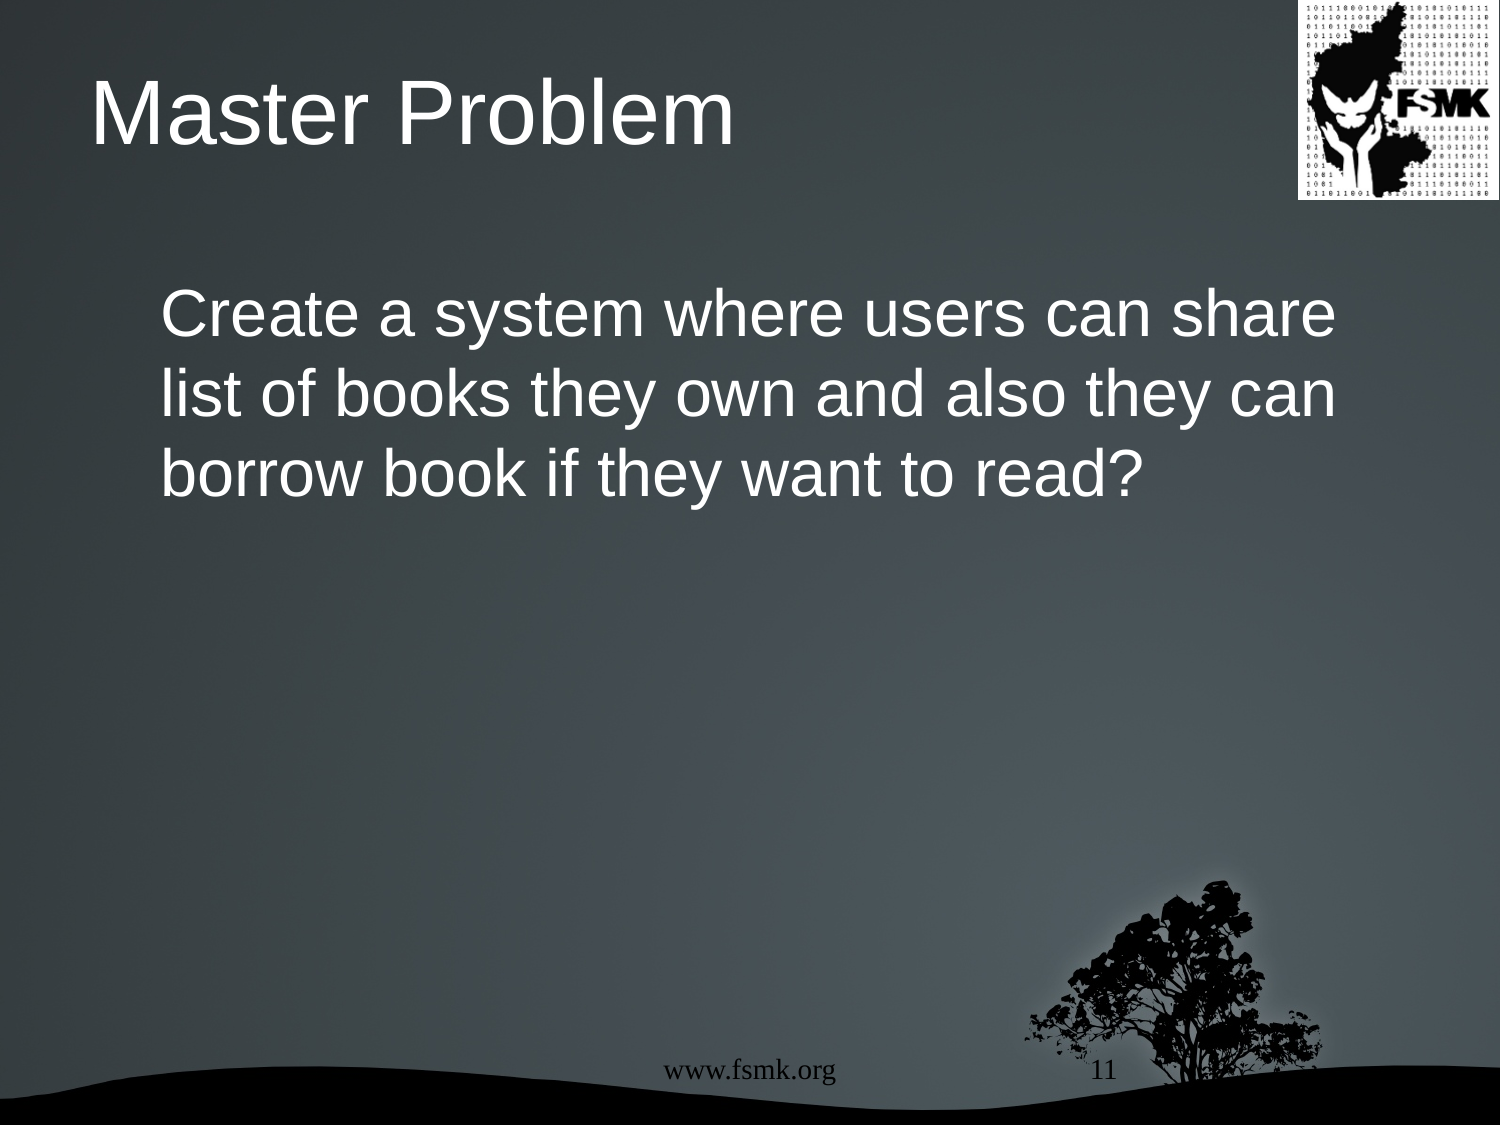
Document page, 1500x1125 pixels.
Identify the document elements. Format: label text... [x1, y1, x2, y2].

title Master Problem [75, 45, 1425, 233]
list Create a system where users can share list of books they own and also they can borrow book if they want to read? [75, 262, 1425, 1005]
picture [0, 0, 1500, 1125]
text_box www.fsmk.org [512, 1042, 988, 1103]
text_box <number> [1074, 1042, 1425, 1103]
